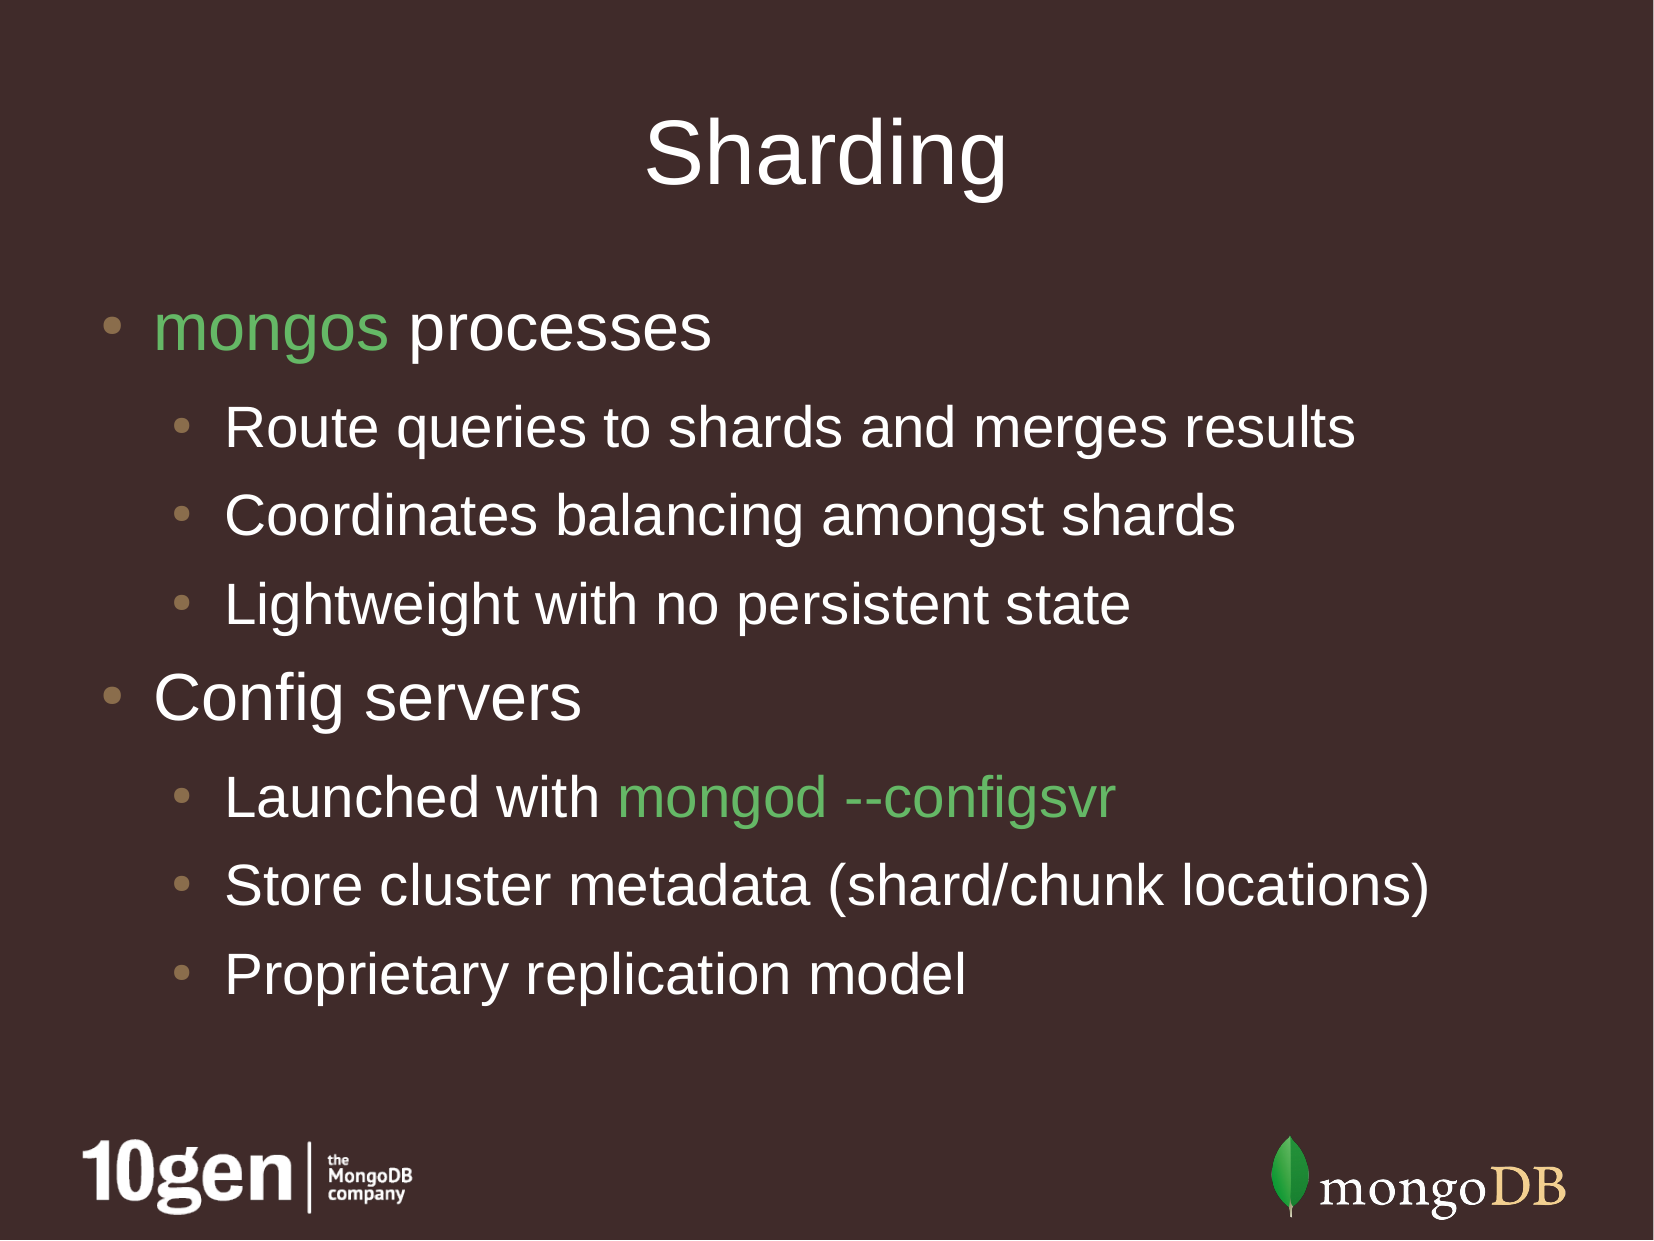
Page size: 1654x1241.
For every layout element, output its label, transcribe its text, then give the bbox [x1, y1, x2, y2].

list mongos processes Route queries to shards and merges results Coordinates balancing amongst shards Lightweight with no persistent state Config servers Launched with mongod --configsvr Store cluster metadata (shard/chunk locations) Proprietary replication model [82, 290, 1571, 1010]
picture [1260, 1124, 1576, 1230]
picture [82, 1139, 413, 1215]
title Sharding [82, 49, 1571, 257]
